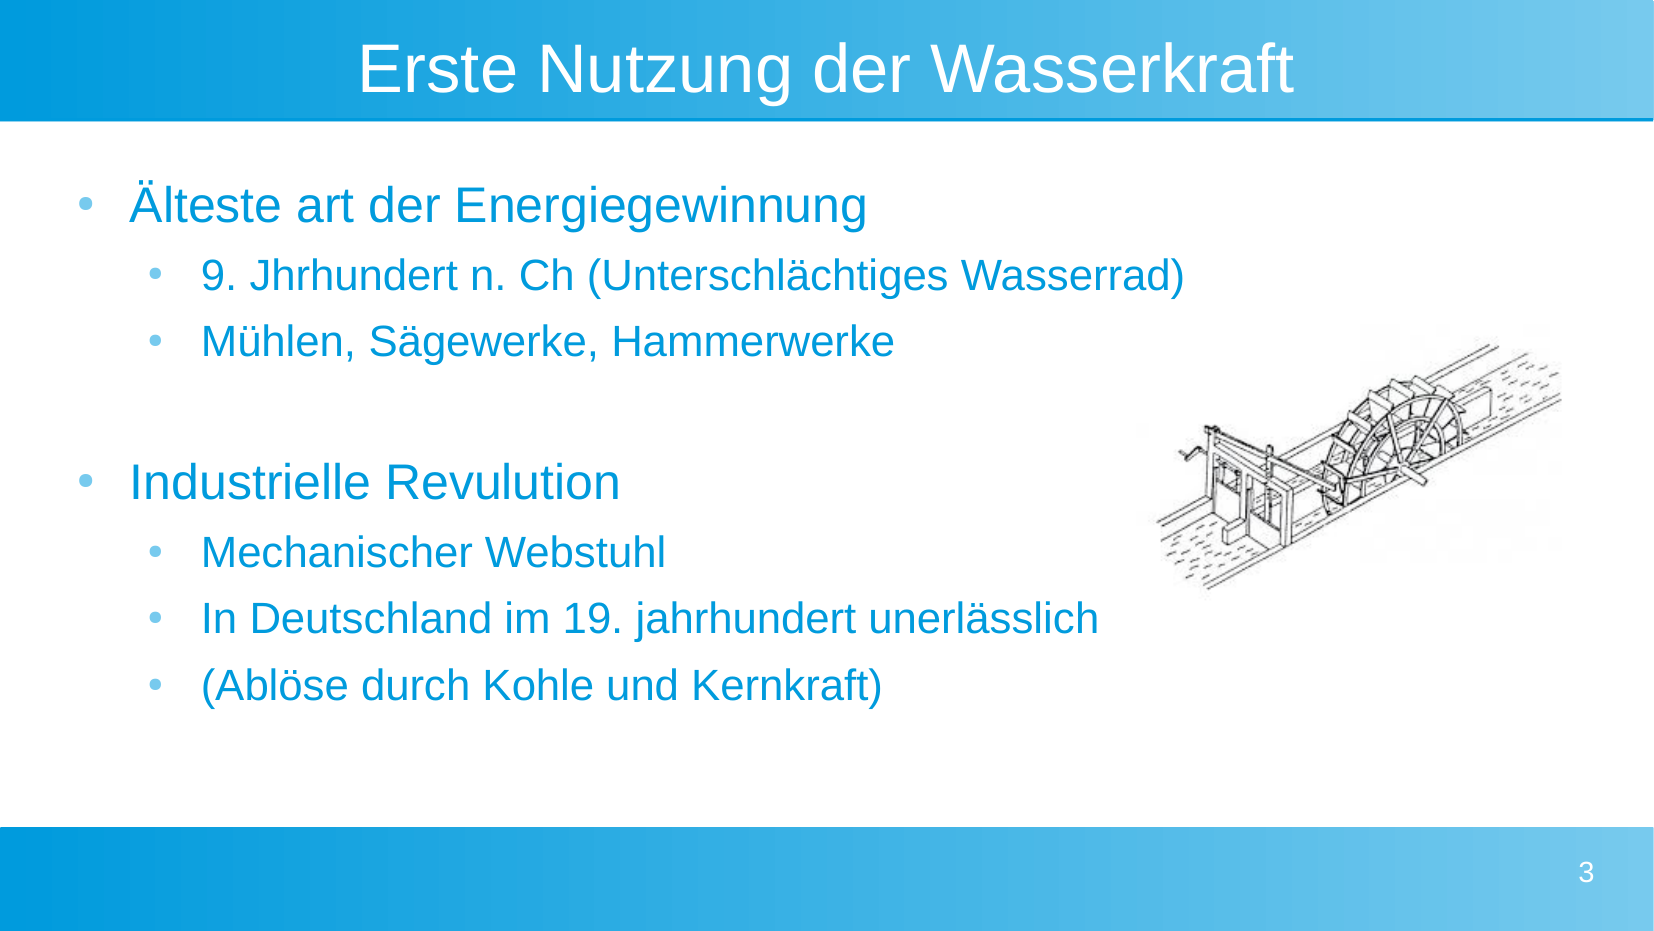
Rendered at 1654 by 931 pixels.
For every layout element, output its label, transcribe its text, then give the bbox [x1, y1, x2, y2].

title Erste Nutzung der Wasserkraft [59, 29, 1595, 108]
picture [1136, 324, 1565, 613]
list Älteste art der Energiegewinnung 9. Jhrhundert n. Ch (Unterschlächtiges Wasserrad) Mühlen, Sägewerke, Hammerwerke Industrielle Revulution Mechanischer Webstuhl In Deutschland im 19. jahrhundert unerlässlich (Ablöse durch Kohle und Kernkraft) [59, 177, 1595, 768]
